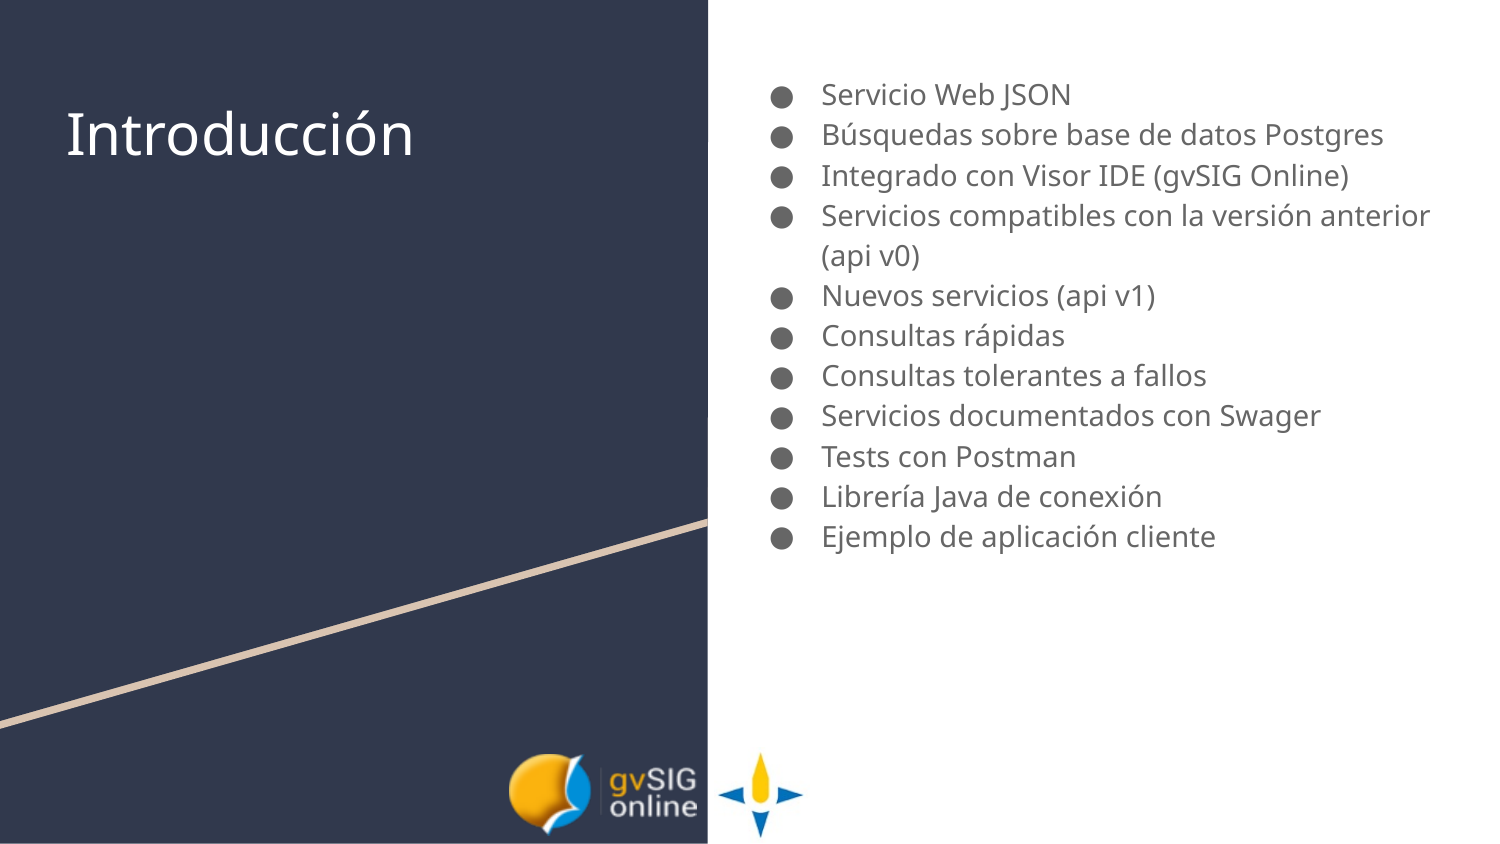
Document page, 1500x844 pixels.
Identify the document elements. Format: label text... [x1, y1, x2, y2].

list Servicio Web JSON Búsquedas sobre base de datos Postgres Integrado con Visor IDE (gvSIG Online) Servicios compatibles con la versión anterior (api v0) Nuevos servicios (api v1) Consultas rápidas Consultas tolerantes a fallos Servicios documentados con Swager Tests con Postman Librería Java de conexión Ejemplo de aplicación cliente [731, 56, 1471, 729]
picture [714, 747, 810, 843]
picture [509, 754, 697, 836]
title Introducción [51, 82, 660, 494]
